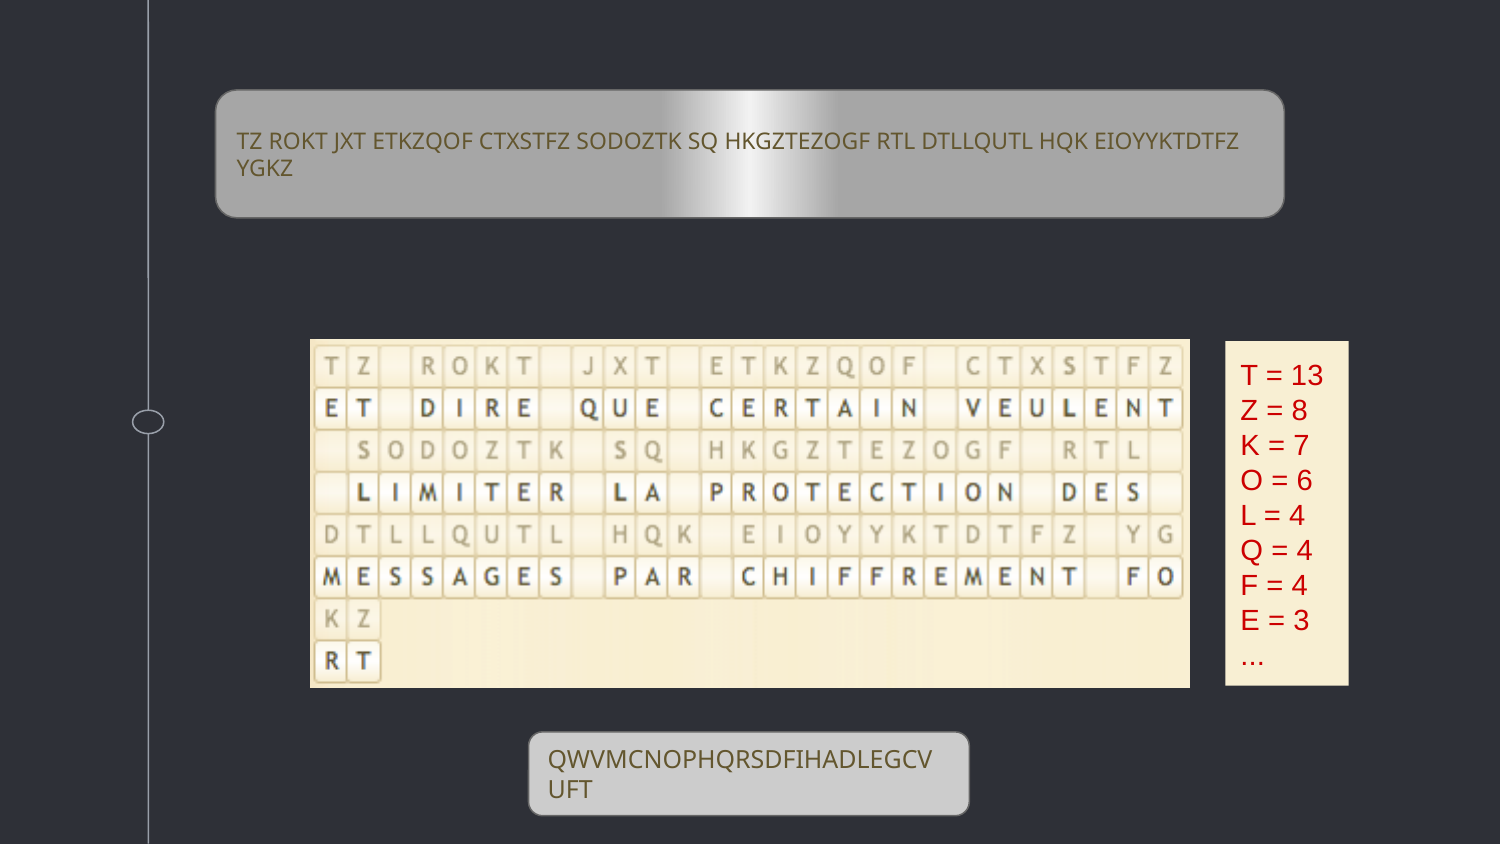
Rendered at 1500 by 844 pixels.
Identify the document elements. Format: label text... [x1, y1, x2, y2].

text_box QWVMCNOPHQRSDFIHADLEGCVUFT [528, 731, 970, 816]
text_box T = 13 Z = 8 K = 7 O = 6 L = 4 Q = 4 F = 4 E = 3 ... [1225, 341, 1349, 686]
text_box TZ ROKT JXT ETKZQOF CTXSTFZ SODOZTK SQ HKGZTEZOGF RTL DTLLQUTL HQK EIOYYKTDTFZ YGKZ [215, 89, 1285, 218]
picture [310, 339, 1190, 688]
